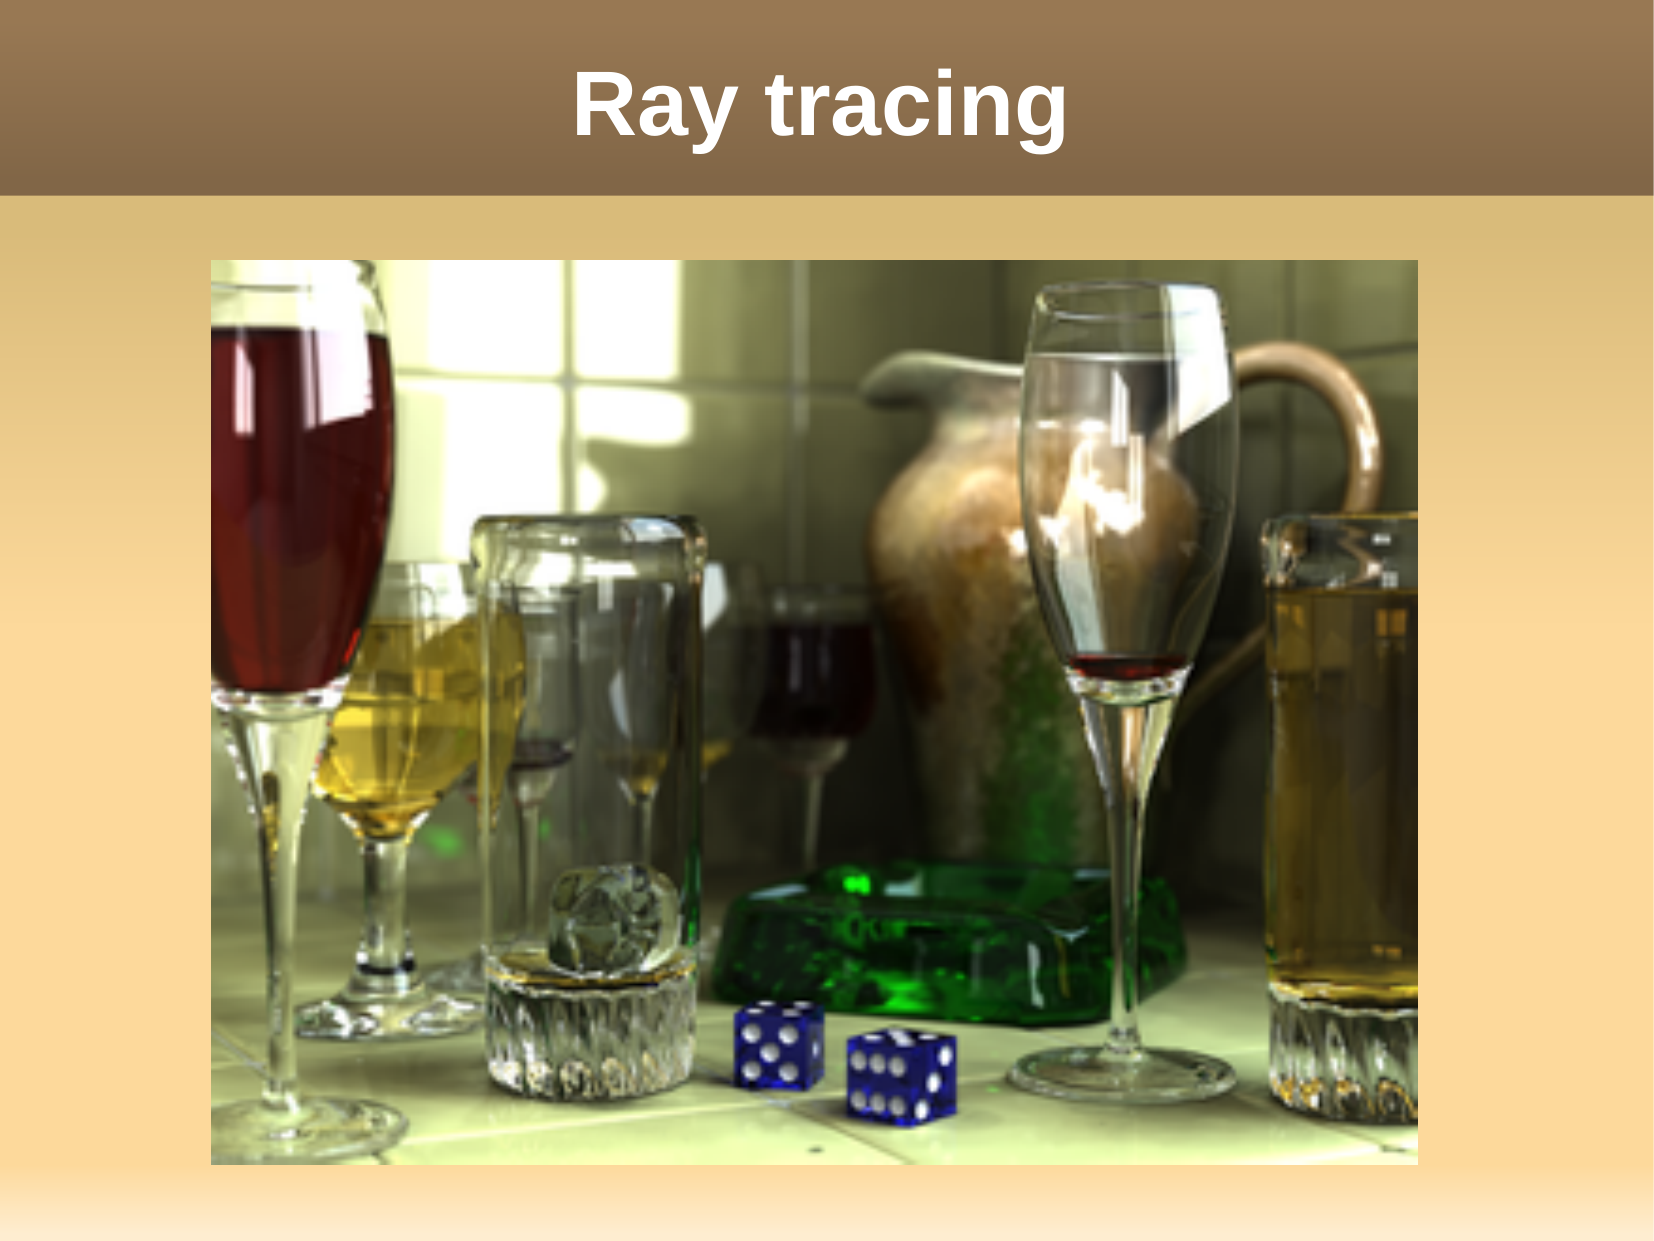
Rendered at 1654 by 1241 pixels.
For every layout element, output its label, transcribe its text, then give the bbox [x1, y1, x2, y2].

picture [0, 0, 1654, 1241]
title Ray tracing [76, 7, 1565, 200]
